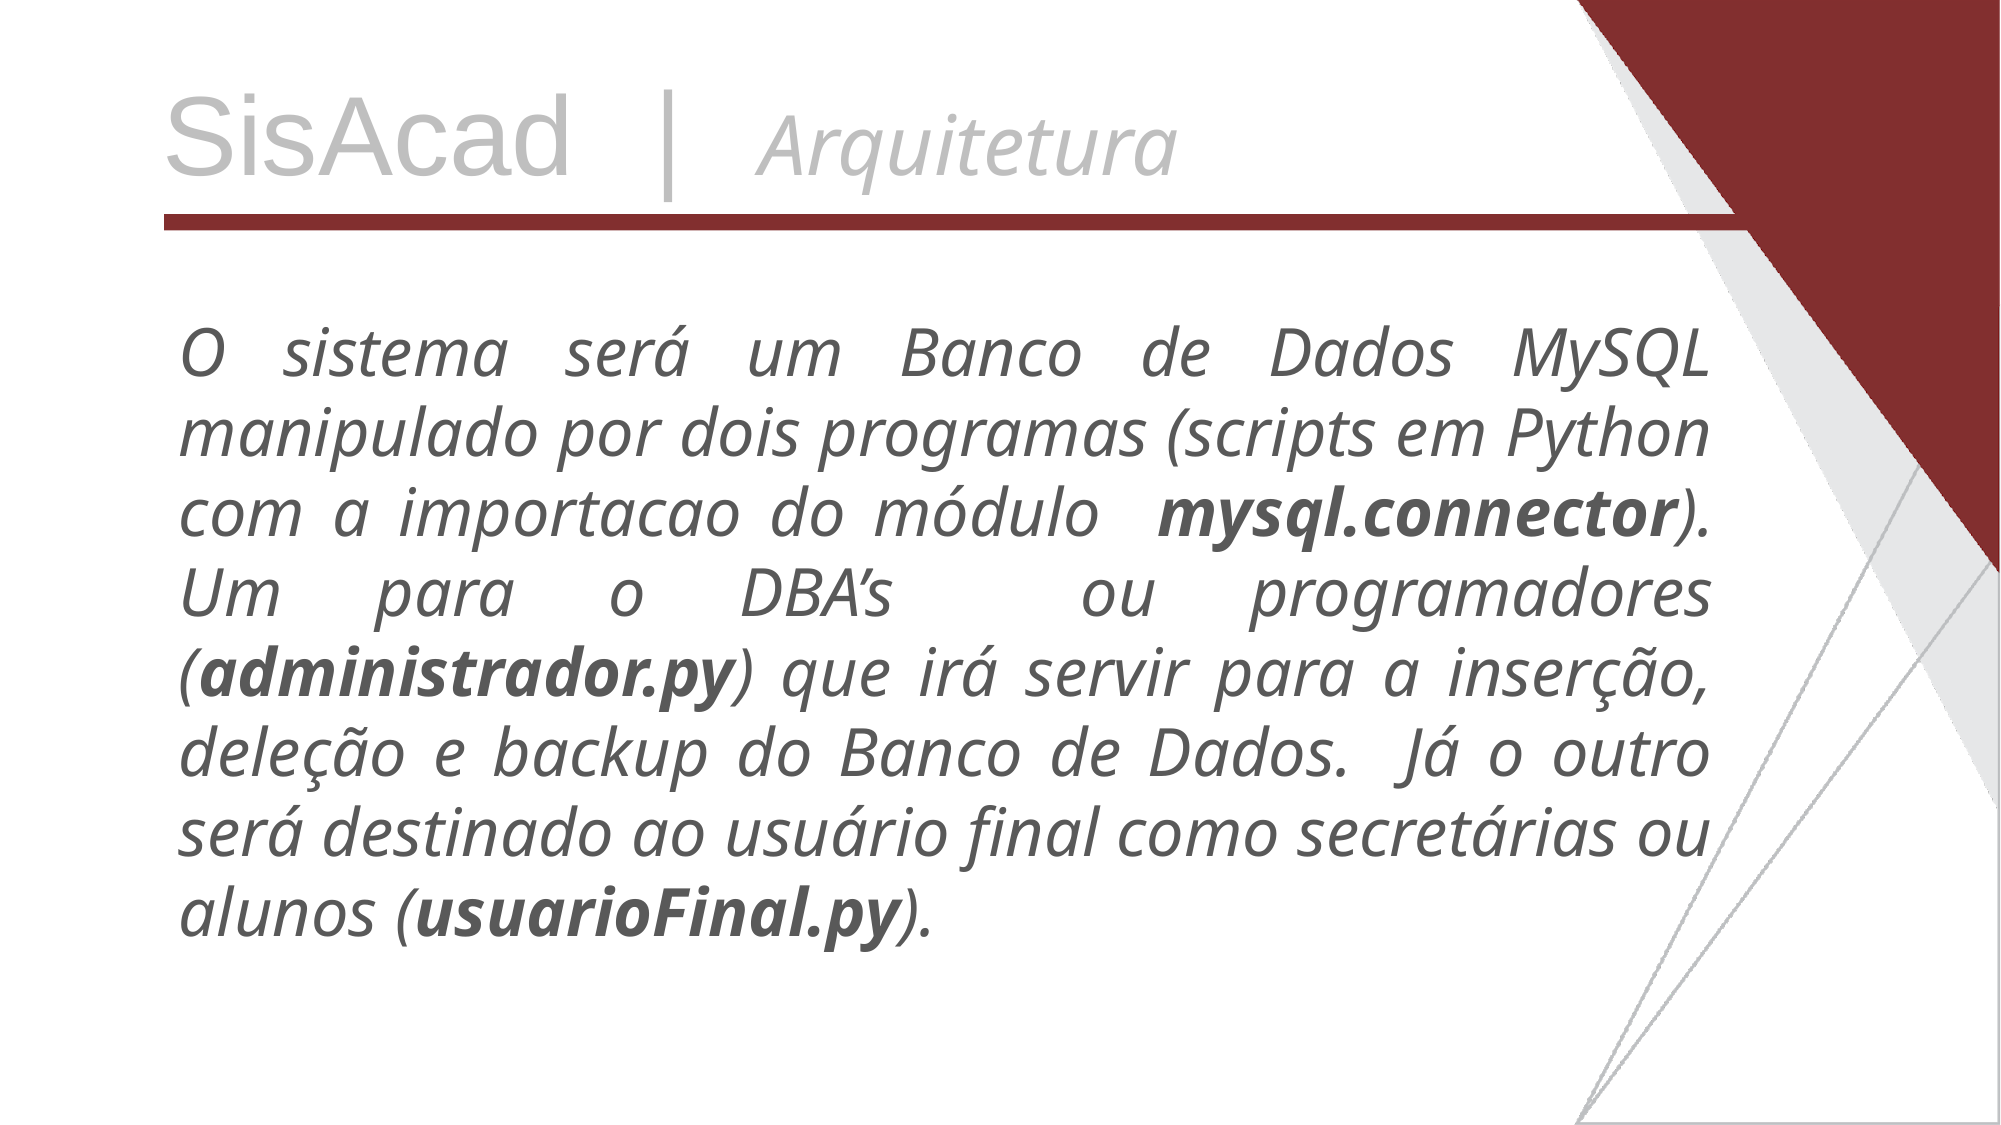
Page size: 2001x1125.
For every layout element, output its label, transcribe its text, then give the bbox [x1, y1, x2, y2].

text_box O sistema será um Banco de Dados MySQL manipulado por dois programas (scripts em Python com a importacao do módulo mysql.connector). Um para o DBA’s ou programadores (administrador.py) que irá servir para a inserção, deleção e backup do Banco de Dados. Já o outro será destinado ao usuário final como secretárias ou alunos (usuarioFinal.py). [164, 302, 1730, 1125]
text_box SisAcad | Arquitetura [147, 55, 1681, 208]
text_box [164, 214, 1927, 231]
picture [0, 0, 2001, 1125]
